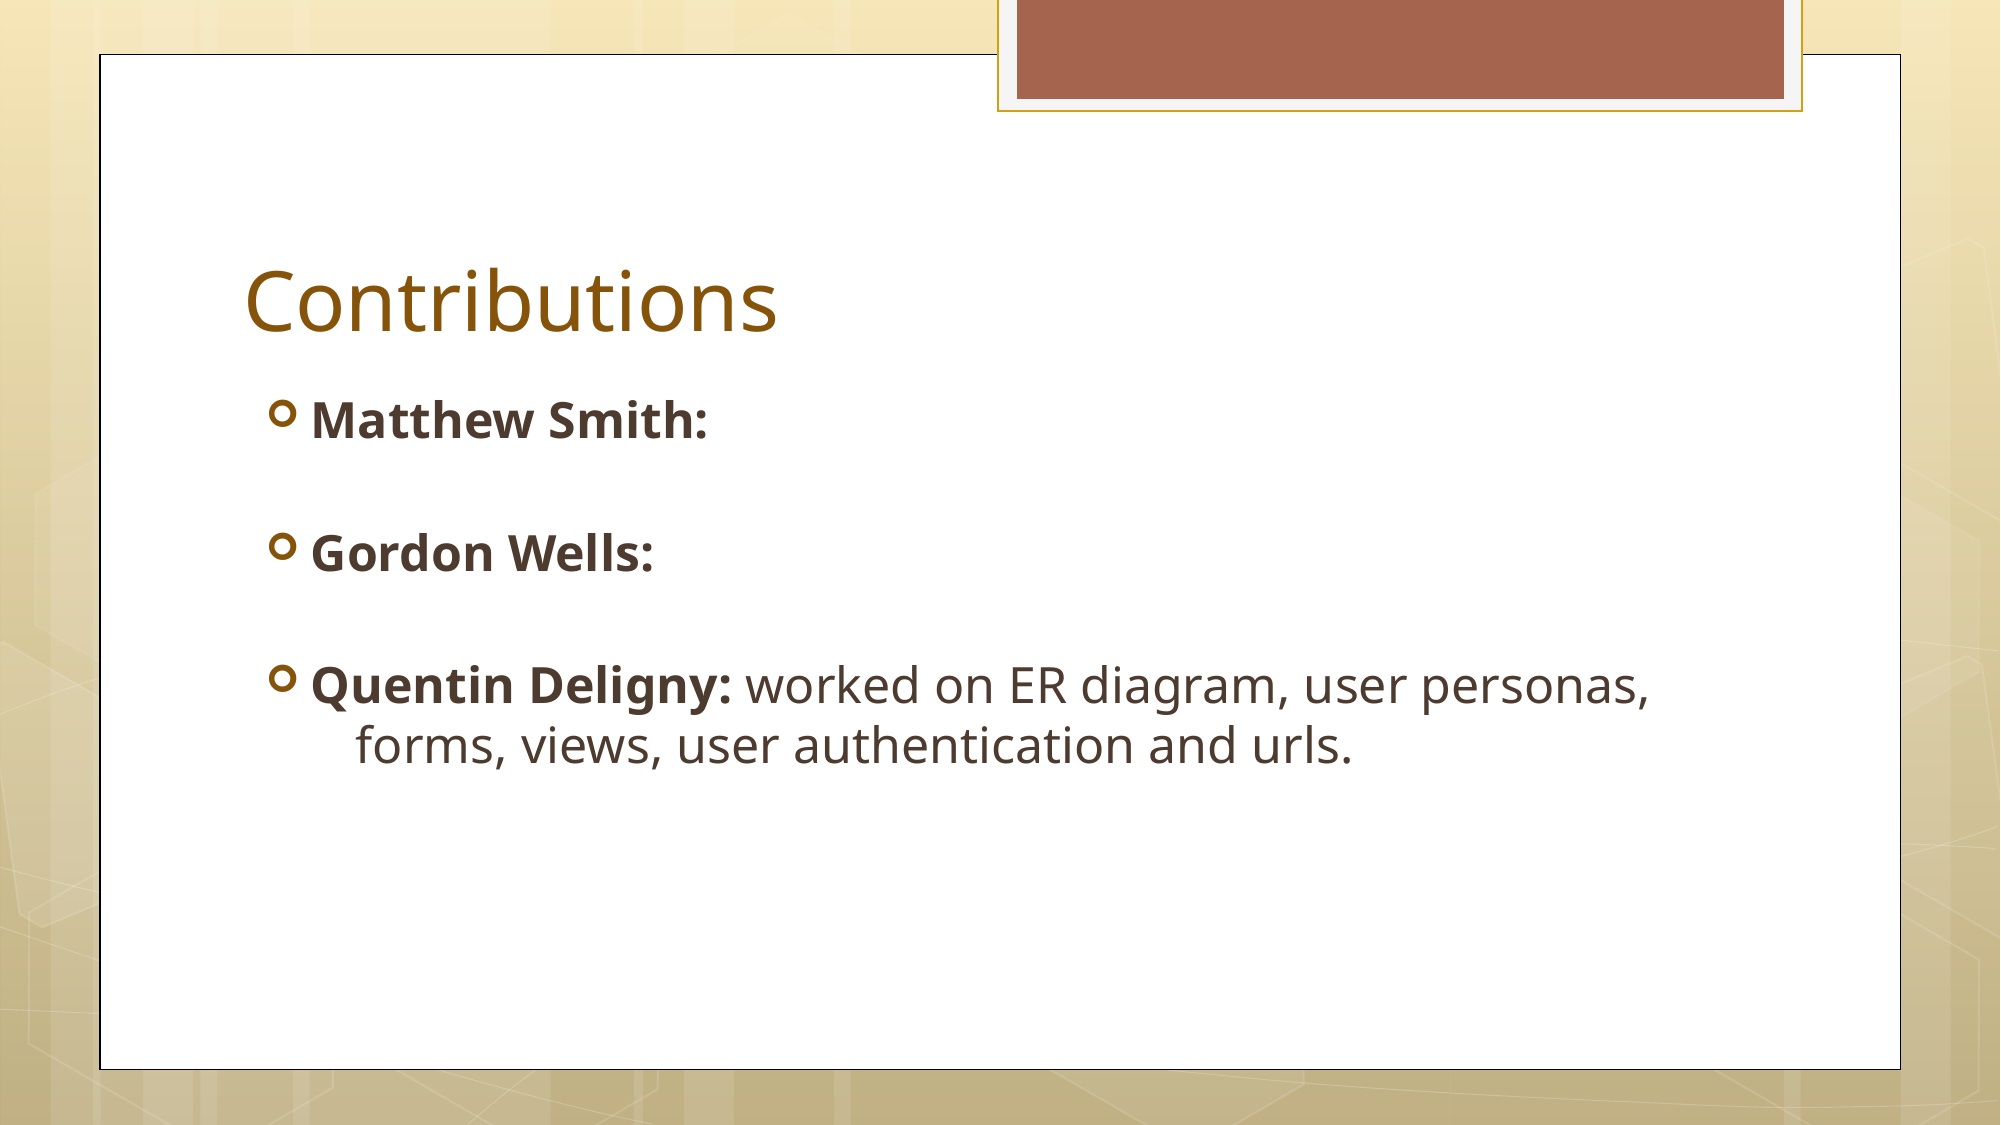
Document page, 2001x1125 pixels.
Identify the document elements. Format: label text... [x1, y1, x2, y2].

title Contributions [228, 168, 1765, 357]
list Matthew Smith: Gordon Wells: Quentin Deligny: worked on ER diagram, user personas, forms, views, user authentication and urls. [228, 381, 1769, 957]
